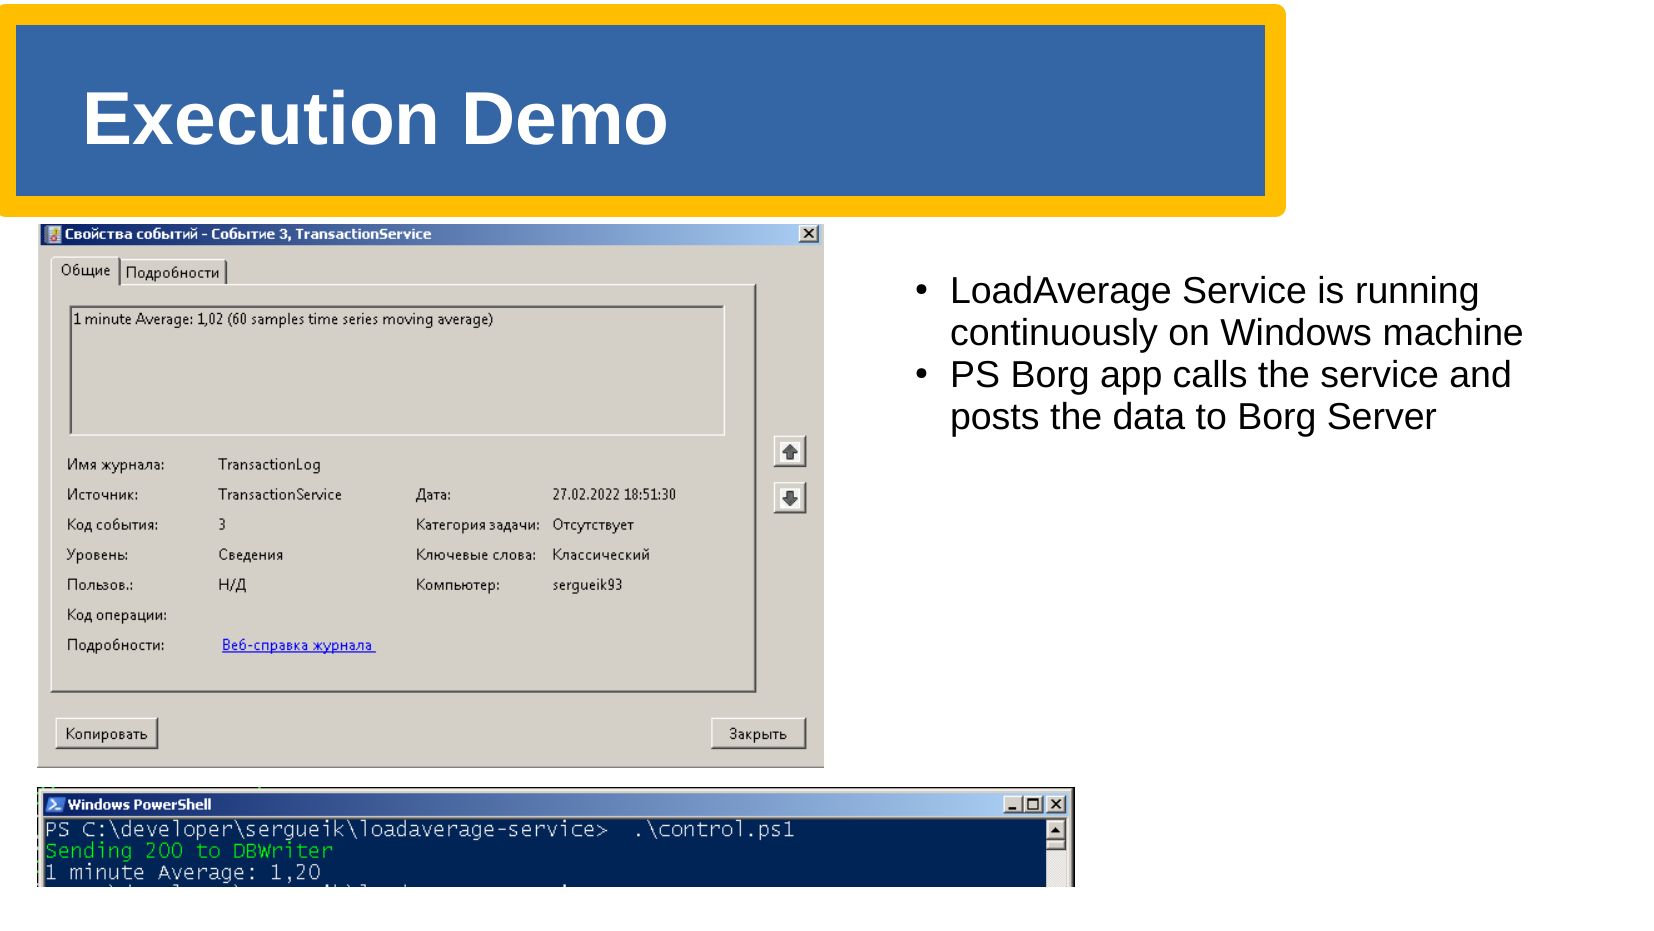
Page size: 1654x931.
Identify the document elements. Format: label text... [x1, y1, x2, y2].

picture [37, 224, 824, 768]
title Execution Demo [82, 44, 1235, 192]
picture [37, 787, 1075, 887]
text_box LoadAverage Service is running continuously on Windows machine PS Borg app calls the service and posts the data to Borg Server [900, 262, 1613, 601]
